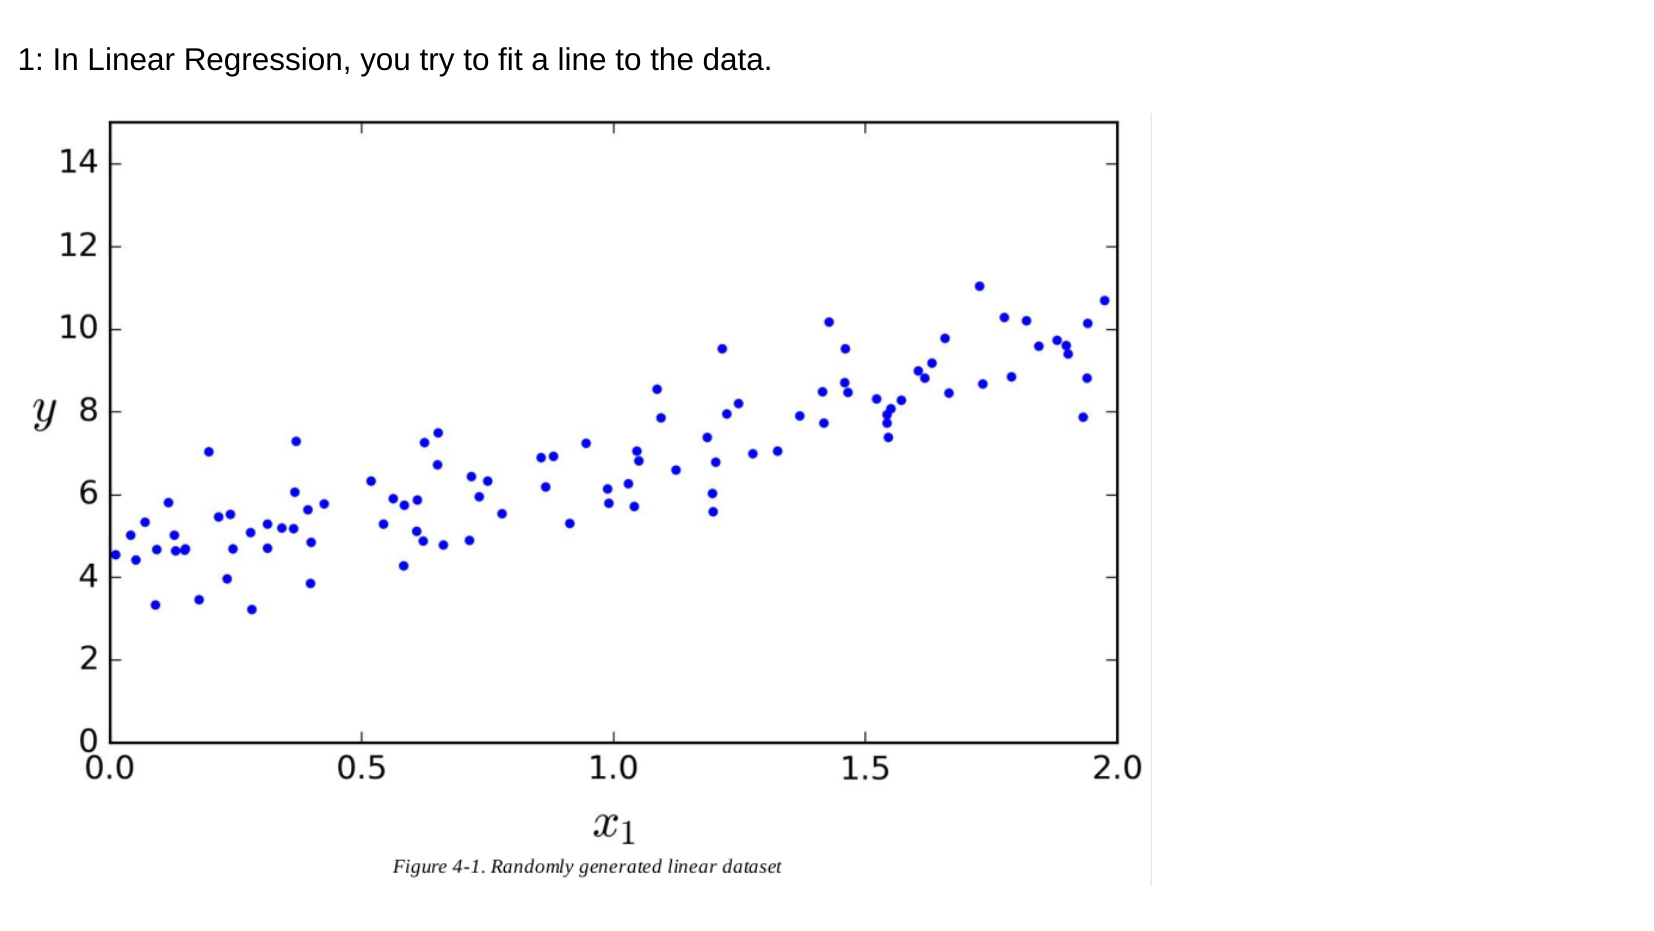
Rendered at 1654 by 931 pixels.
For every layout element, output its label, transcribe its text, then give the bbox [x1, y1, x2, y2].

title 1: In Linear Regression, you try to fit a line to the data. [17, 0, 1506, 148]
picture [29, 113, 1152, 886]
